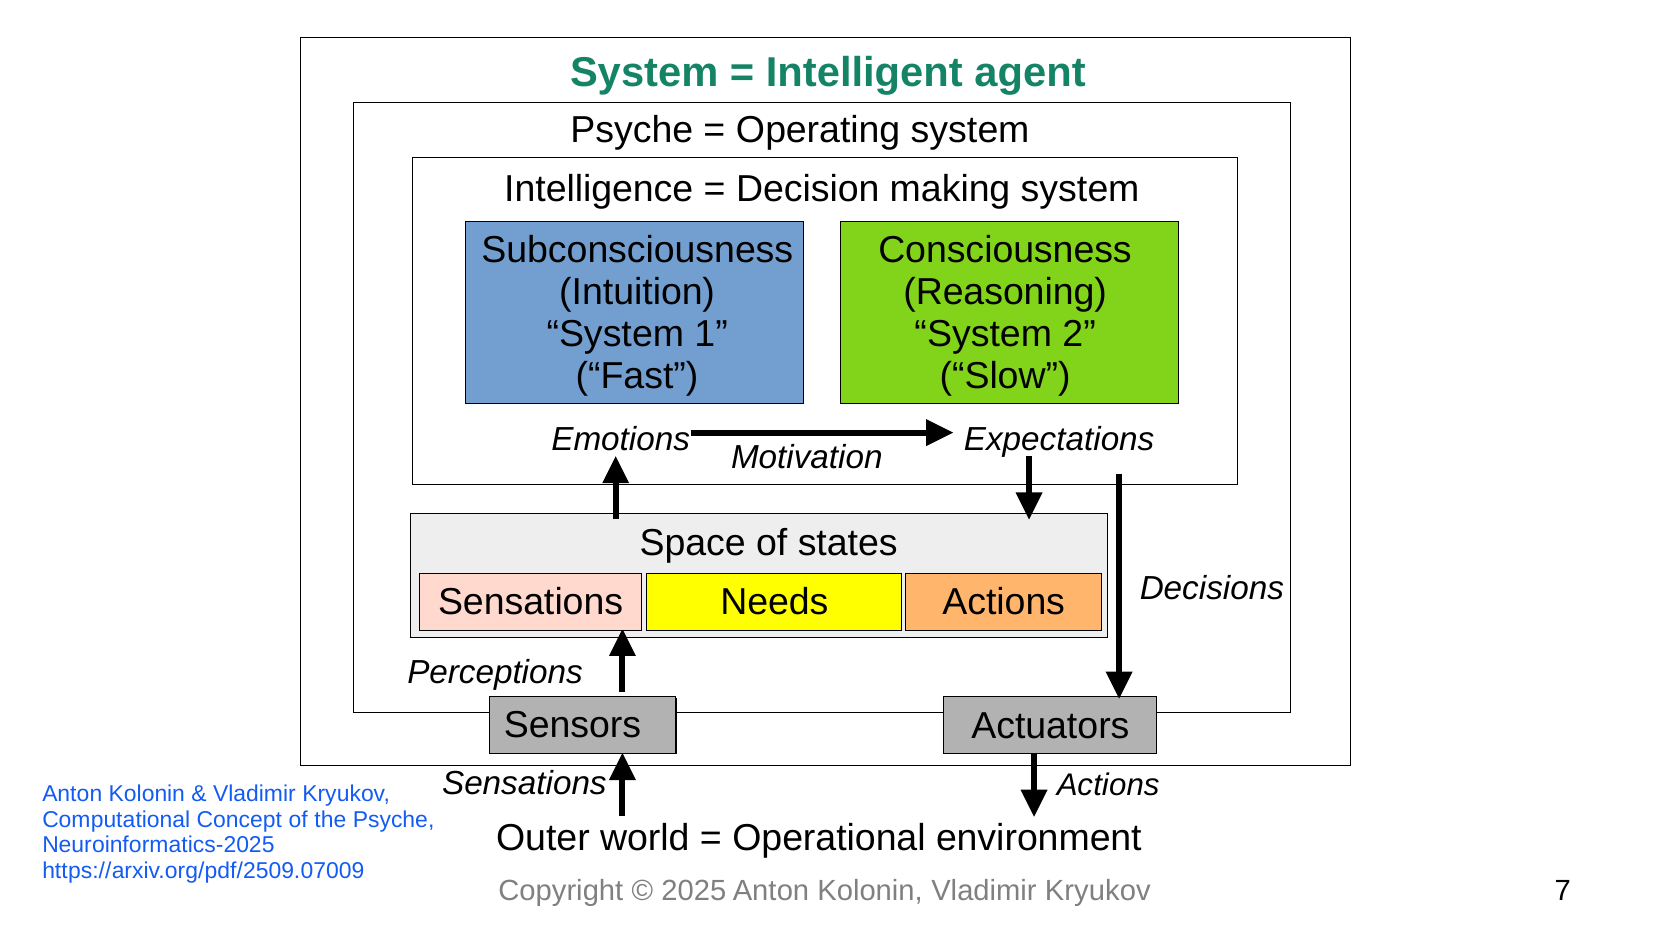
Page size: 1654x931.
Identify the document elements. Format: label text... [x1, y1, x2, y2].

text_box Sensors [489, 696, 676, 754]
text_box Consciousness (Reasoning) “System 2” (“Slow”) [863, 221, 1148, 404]
text_box Motivation [716, 430, 929, 483]
text_box Perceptions [392, 646, 617, 699]
text_box Sensations [427, 757, 652, 809]
text_box Expectations [949, 413, 1170, 466]
text_box [840, 221, 863, 404]
text_box Intelligence = Decision making system [450, 159, 1194, 217]
text_box Emotions [536, 413, 705, 466]
text_box Decisions [1125, 562, 1299, 615]
text_box Outer world = Operational environment [481, 808, 1162, 866]
text_box Anton Kolonin & Vladimir Kryukov, Computational Concept of the Psyche, Neuroinformatics-2025 https://arxiv.org/pdf/2509.07009 [27, 773, 453, 891]
text_box Actuators [943, 696, 1157, 754]
text_box Space of states [450, 514, 1088, 571]
text_box System = Intelligent agent [436, 41, 1220, 102]
text_box Needs [646, 573, 902, 631]
text_box Subconsciousness (Intuition) “System 1” (“Fast”) [466, 221, 809, 404]
text_box Sensations [419, 573, 642, 631]
text_box Psyche = Operating system [491, 100, 1120, 158]
text_box [410, 513, 1108, 638]
text_box Actions [1042, 759, 1222, 809]
text_box [1148, 221, 1179, 404]
text_box Actions [905, 573, 1102, 631]
